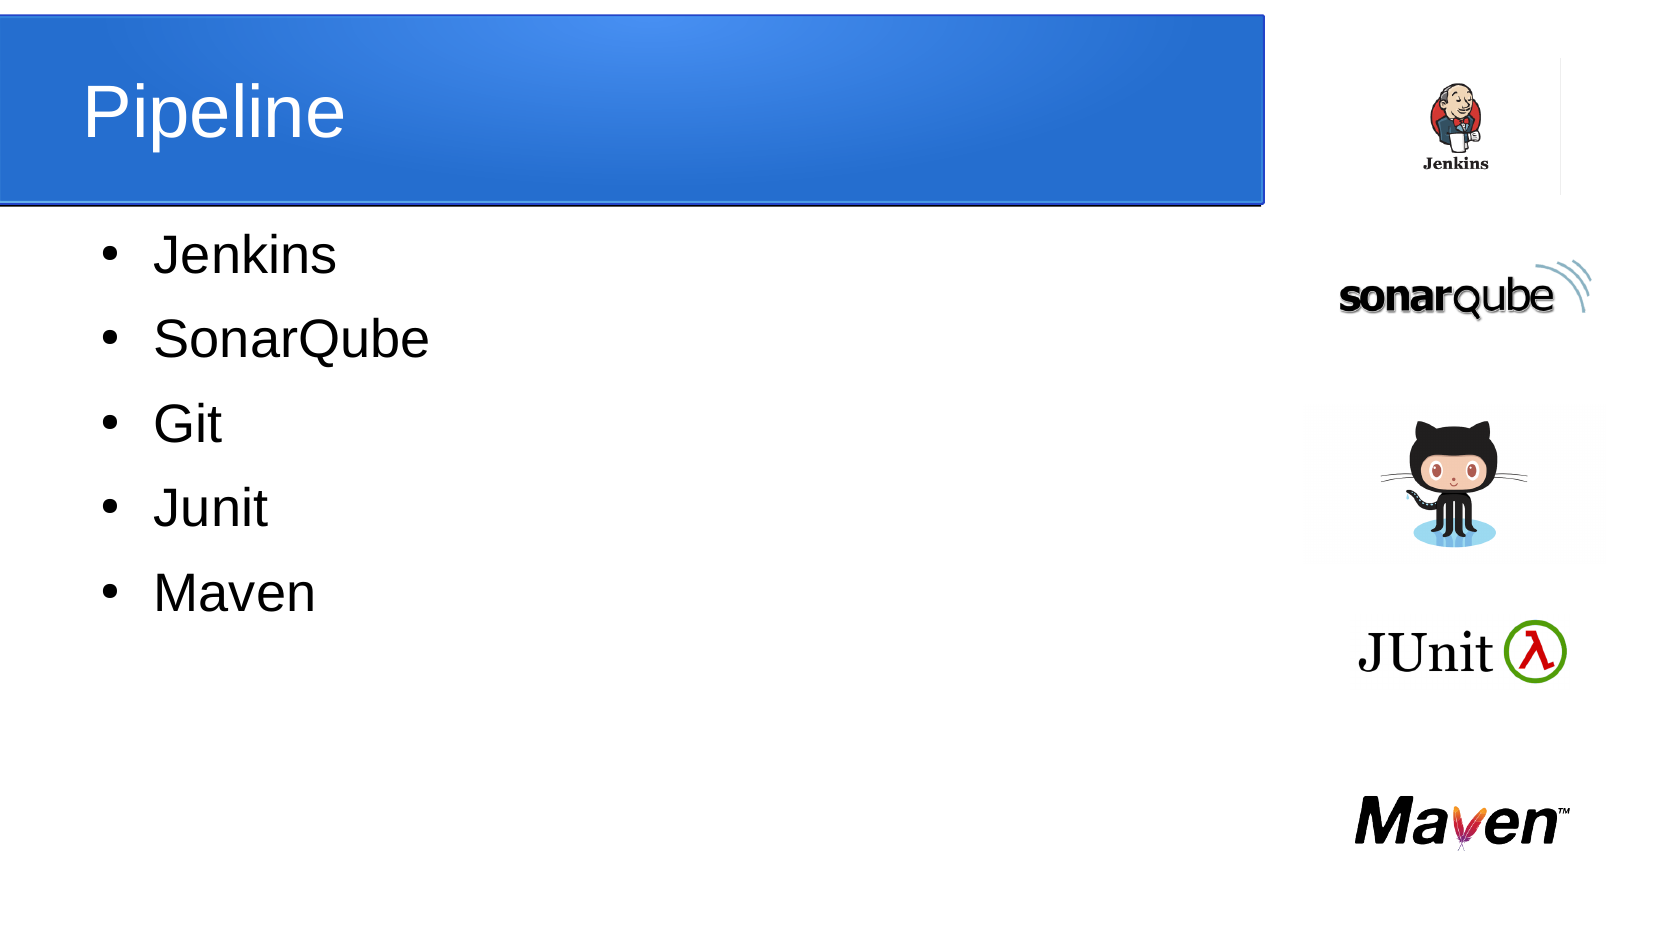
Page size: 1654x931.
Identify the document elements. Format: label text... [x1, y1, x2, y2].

picture [1350, 794, 1571, 851]
picture [1303, 404, 1606, 564]
picture [1350, 614, 1570, 691]
title Pipeline [82, 35, 1235, 189]
picture [1350, 57, 1561, 196]
list Jenkins SonarQube Git Junit Maven [82, 224, 1571, 764]
picture [1335, 254, 1592, 327]
